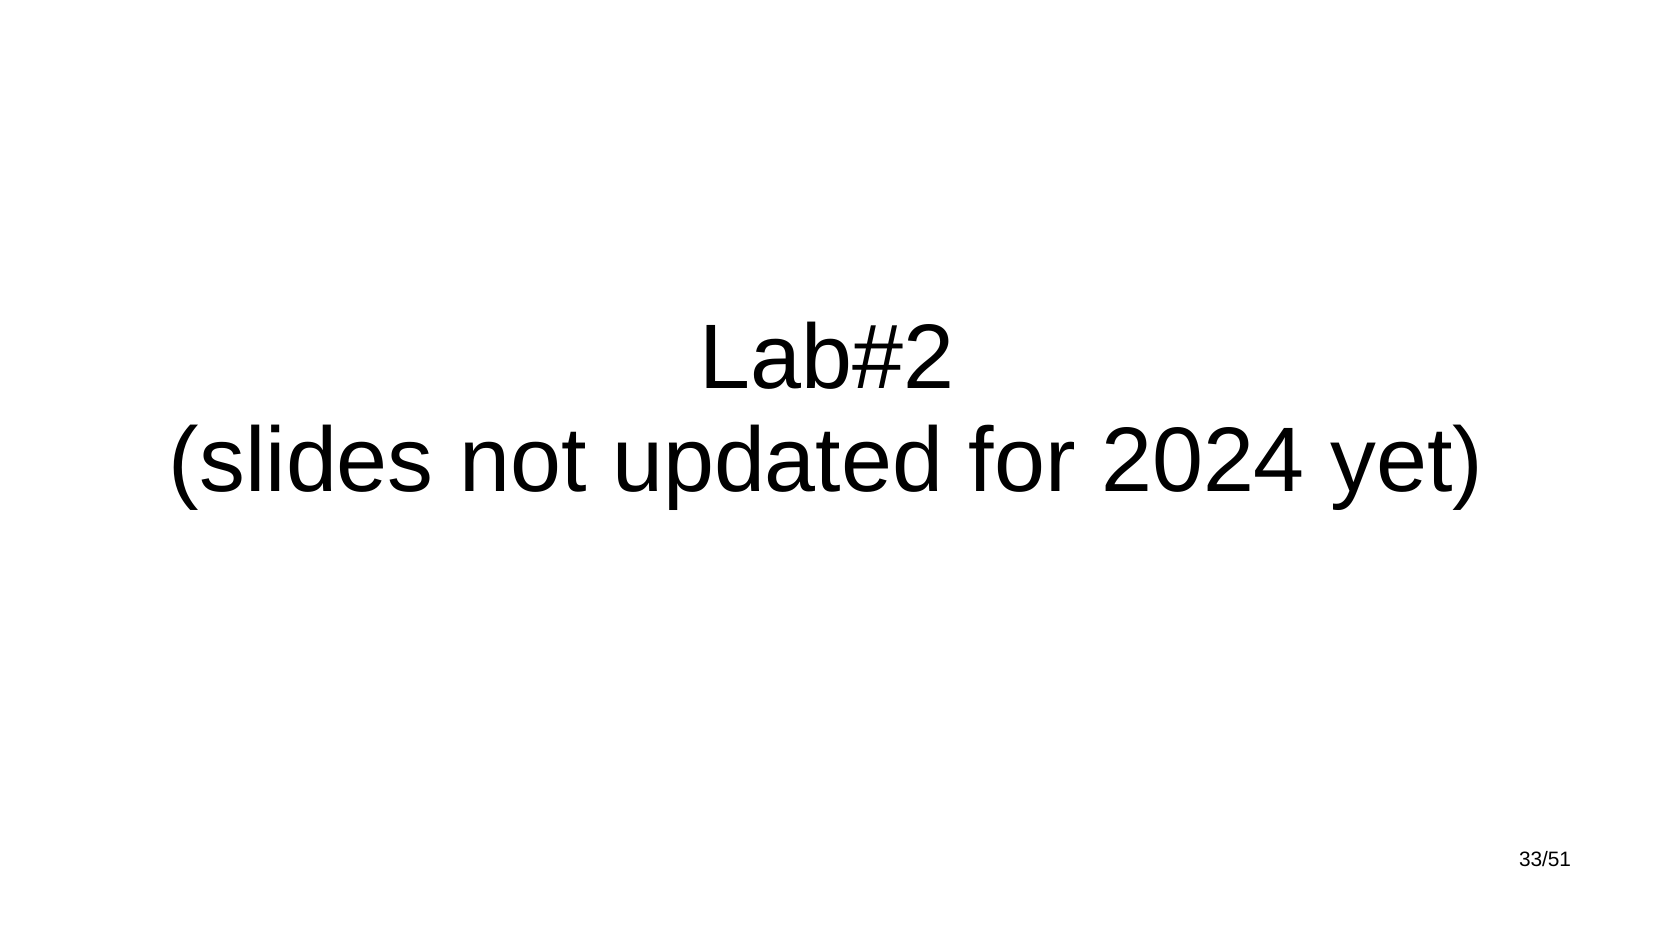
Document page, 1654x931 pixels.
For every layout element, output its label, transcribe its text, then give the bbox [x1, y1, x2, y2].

title Lab#2 (slides not updated for 2024 yet) [82, 152, 1571, 665]
